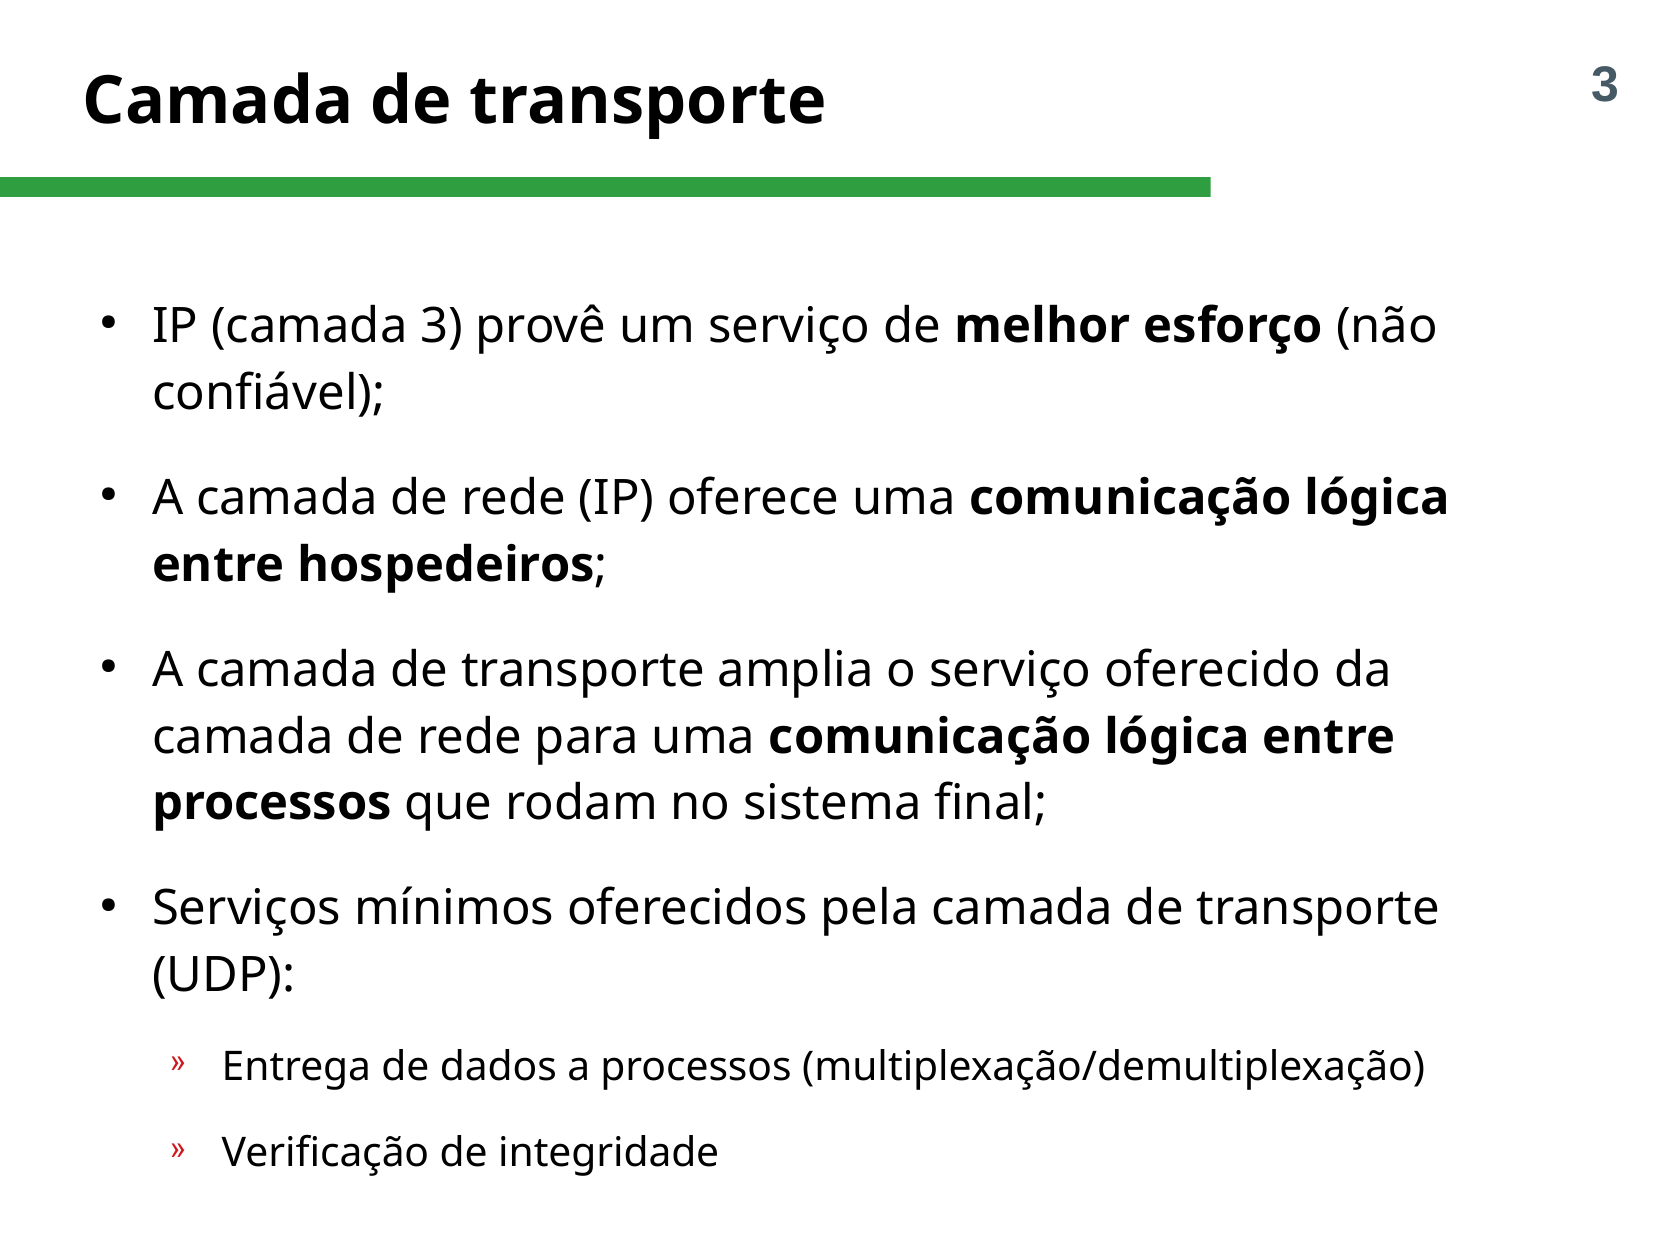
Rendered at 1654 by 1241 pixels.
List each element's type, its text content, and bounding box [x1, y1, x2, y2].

title Camada de transporte [82, 0, 1152, 202]
list IP (camada 3) provê um serviço de melhor esforço (não confiável); A camada de rede (IP) oferece uma comunicação lógica entre hospedeiros; A camada de transporte amplia o serviço oferecido da camada de rede para uma comunicação lógica entre processos que rodam no sistema final; Serviços mínimos oferecidos pela camada de transporte (UDP): Entrega de dados a processos (multiplexação/demultiplexação) Verificação de integridade [82, 290, 1571, 1182]
